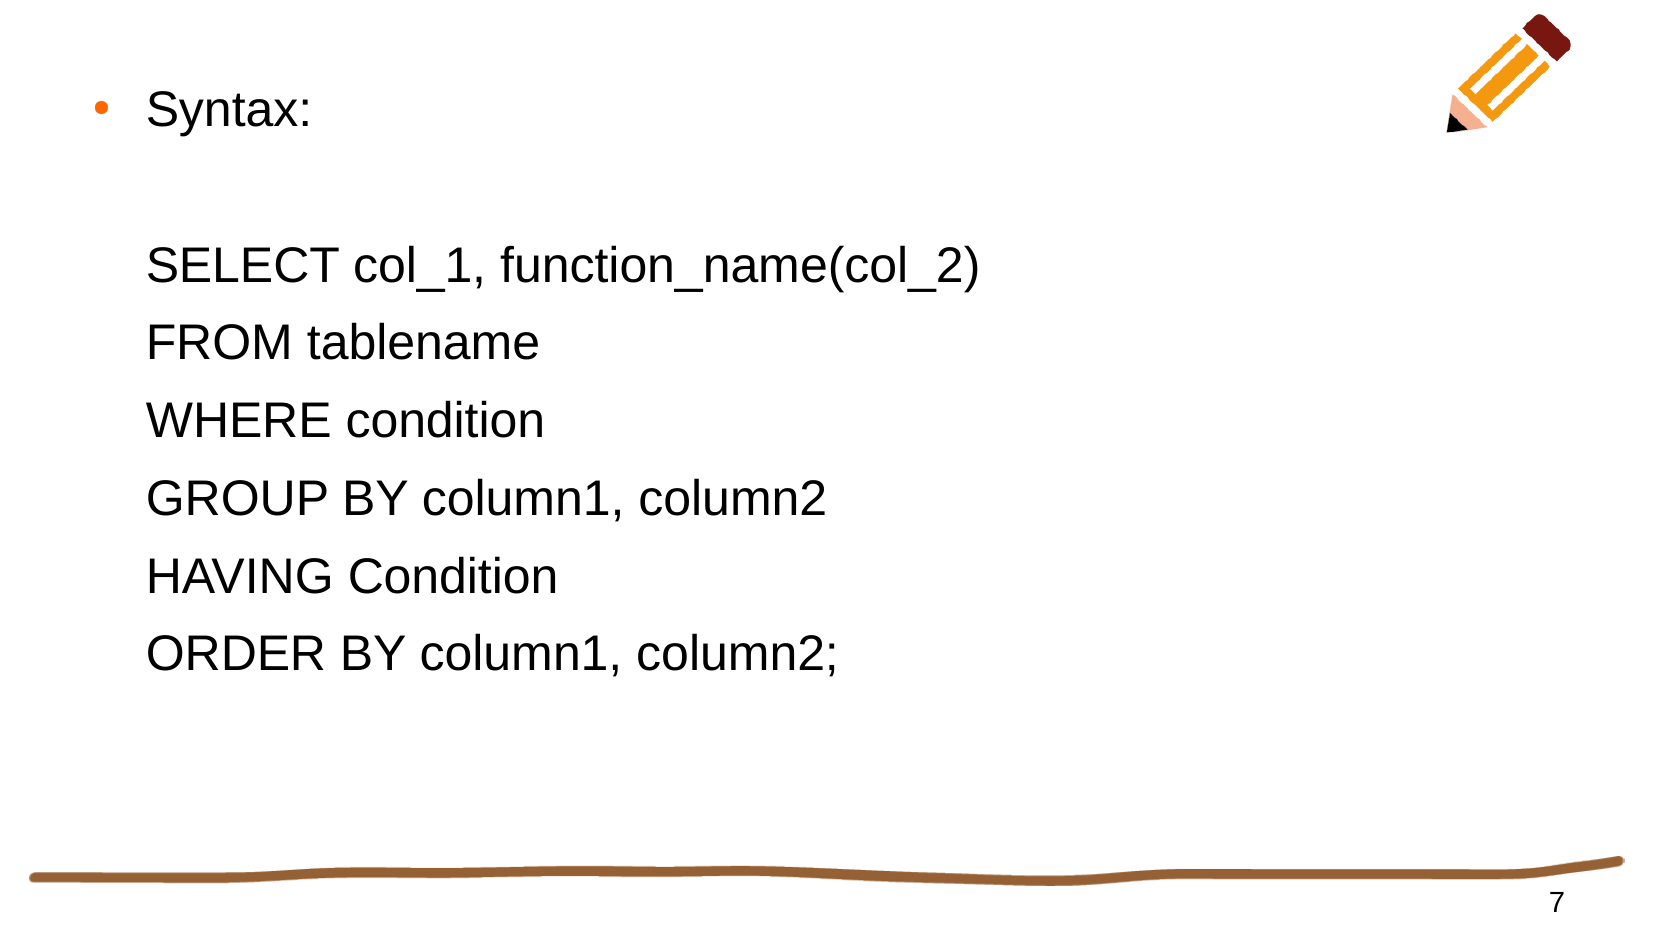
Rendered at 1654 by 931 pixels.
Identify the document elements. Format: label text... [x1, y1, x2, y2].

picture [1446, 14, 1571, 81]
list Syntax: SELECT col_1, function_name(col_2) FROM tablename WHERE condition GROUP BY column1, column2 HAVING Condition ORDER BY column1, column2; [75, 81, 1576, 901]
picture [1576, 856, 1625, 886]
picture [29, 856, 75, 886]
